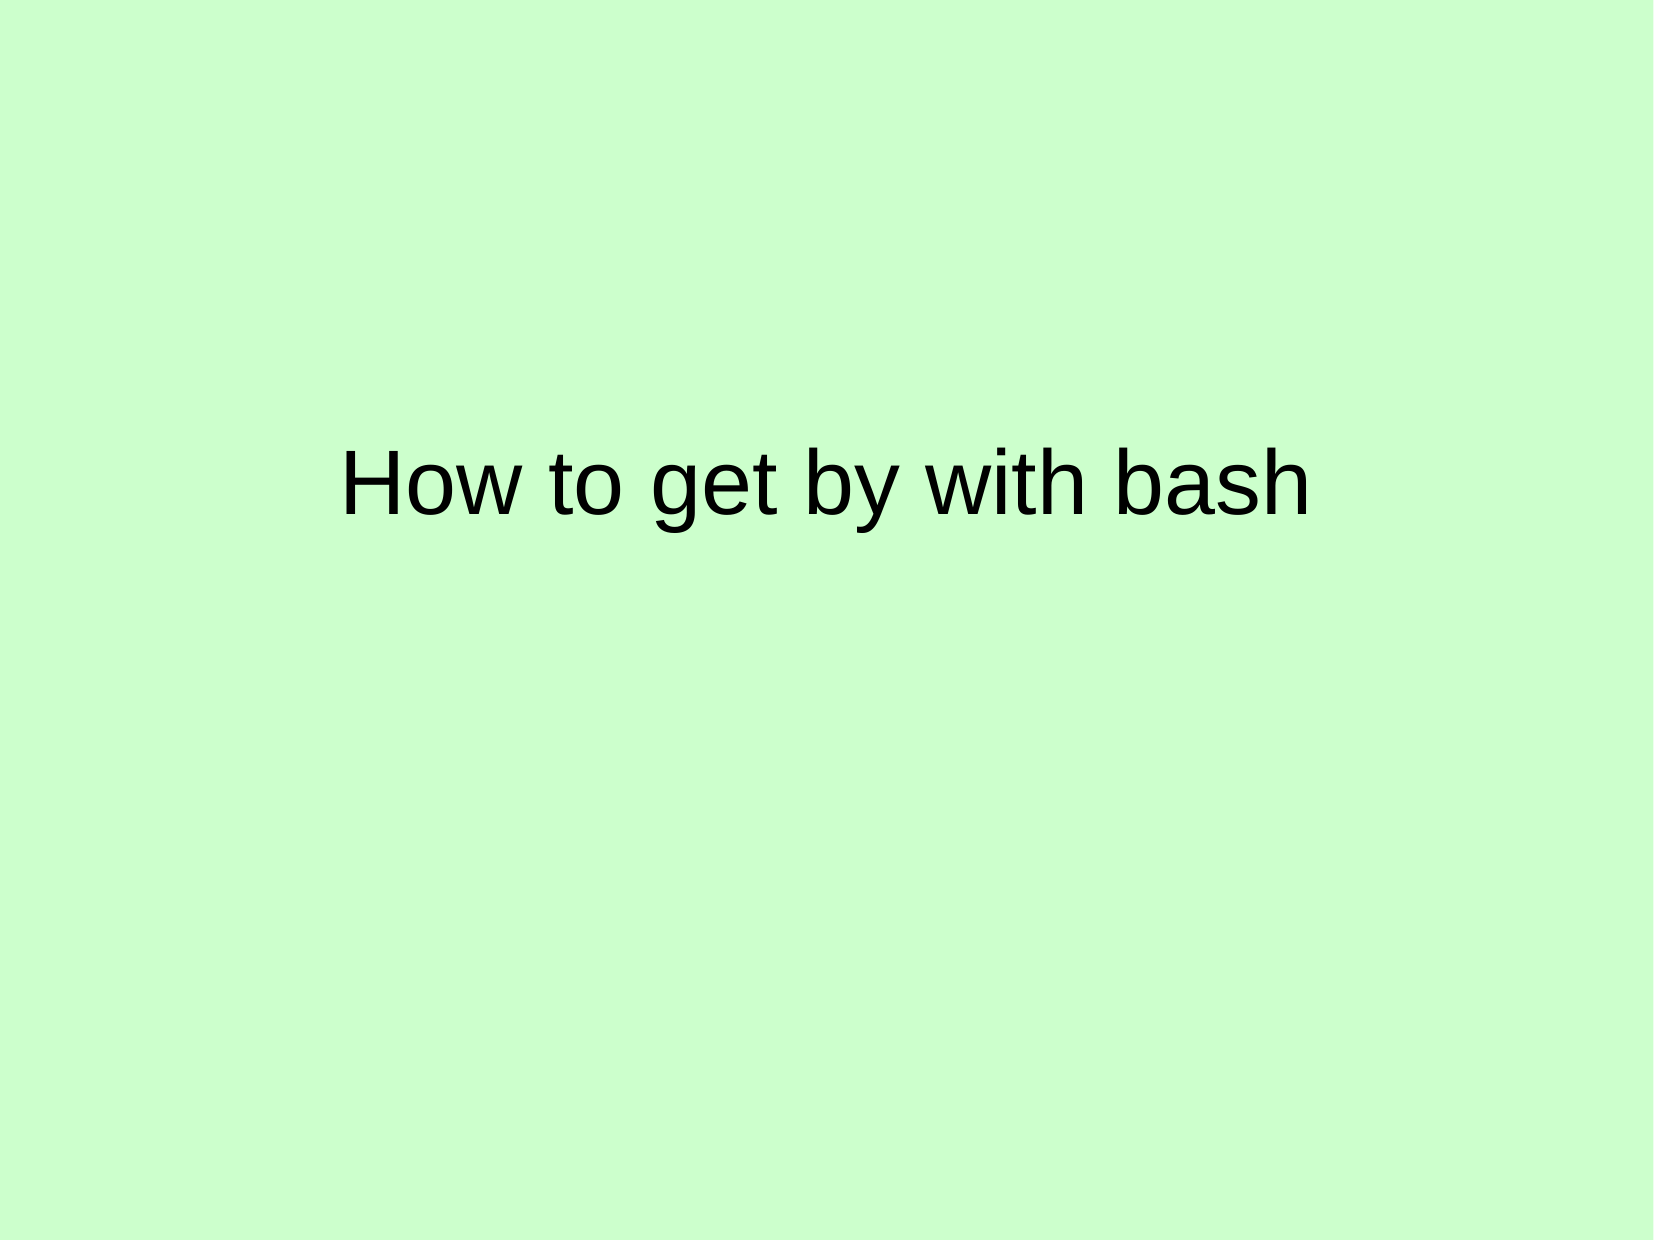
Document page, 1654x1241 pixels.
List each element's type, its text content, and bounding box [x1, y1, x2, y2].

title How to get by with bash [82, 362, 1571, 603]
